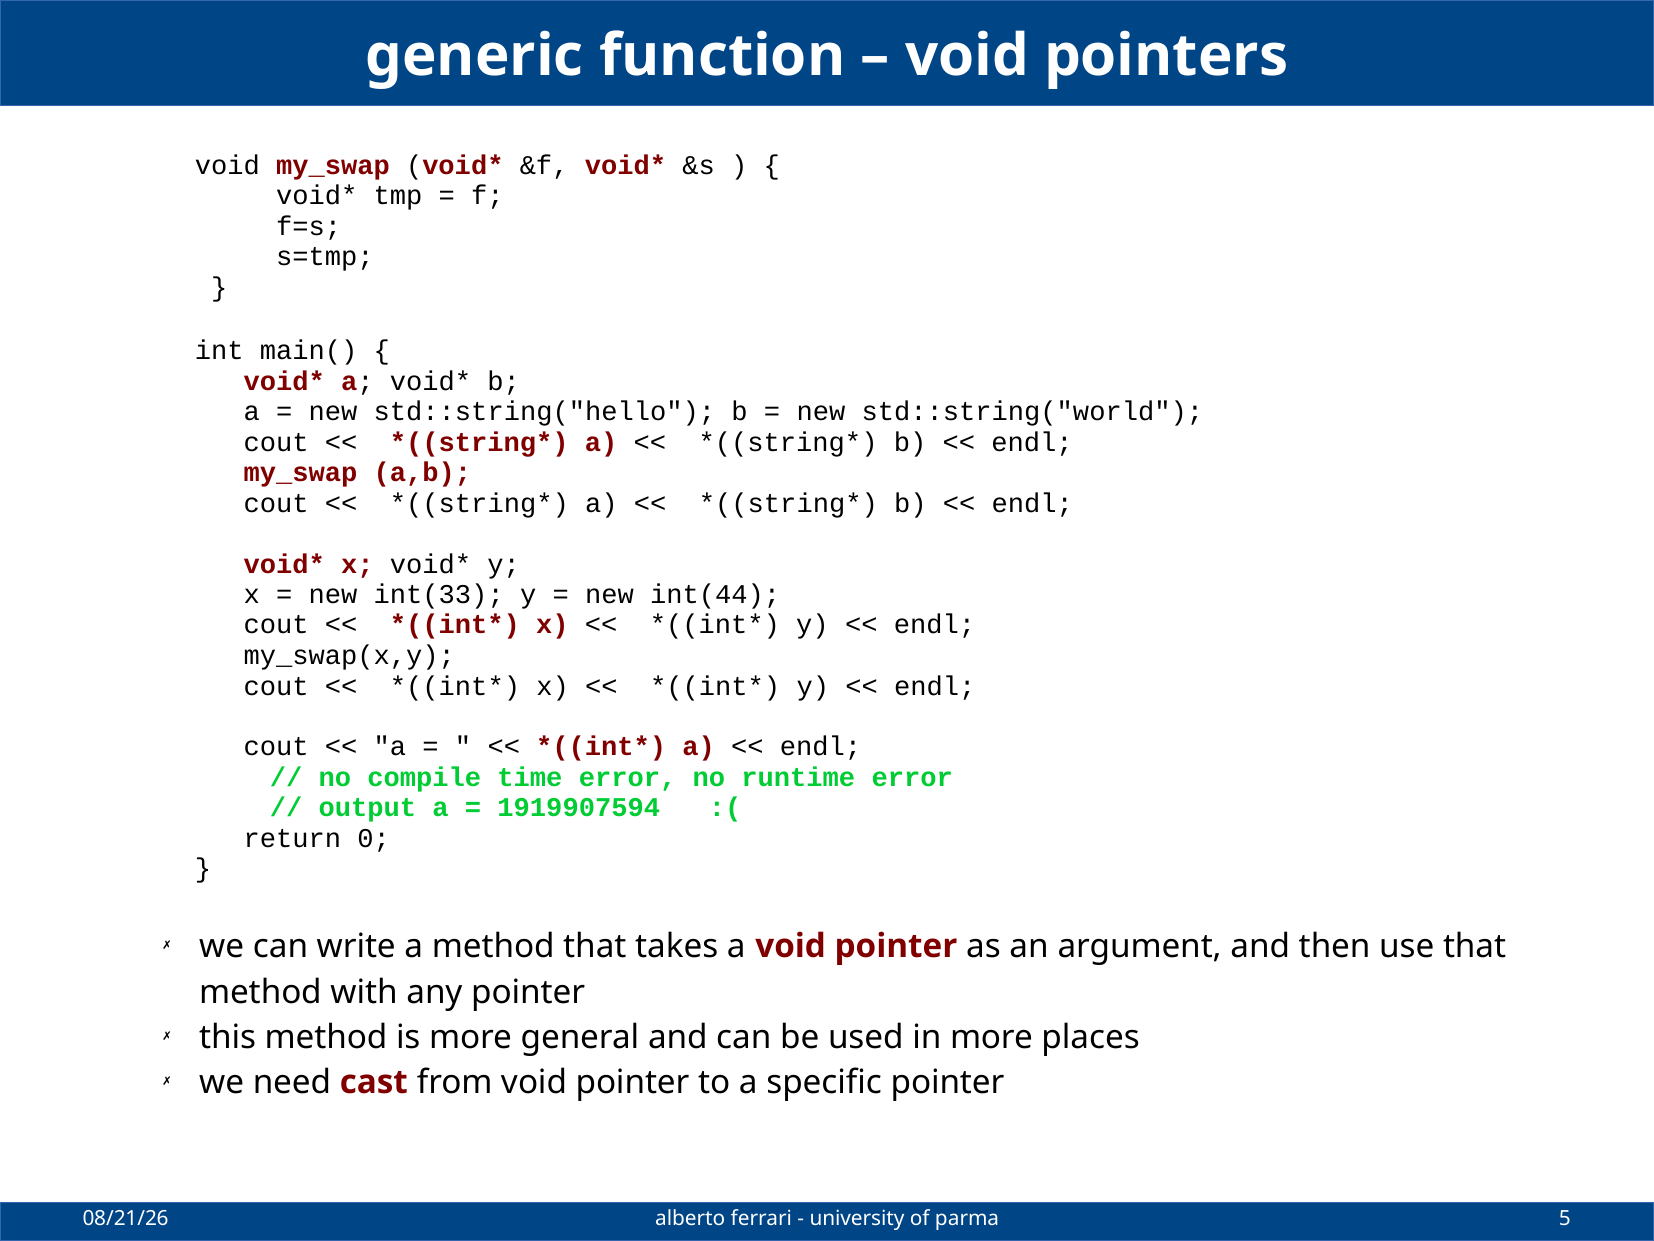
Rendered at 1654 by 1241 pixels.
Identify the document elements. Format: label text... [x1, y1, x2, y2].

text_box we can write a method that takes a void pointer as an argument, and then use that method with any pointer this method is more general and can be used in more places we need cast from void pointer to a specific pointer [148, 915, 1576, 1110]
text_box void my_swap (void* &f, void* &s ) { void* tmp = f; f=s; s=tmp; } int main() { void* a; void* b; a = new std::string("hello"); b = new std::string("world"); cout << *((string*) a) << *((string*) b) << endl; my_swap (a,b); cout << *((string*) a) << *((string*) b) << endl; void* x; void* y; x = new int(33); y = new int(44); cout << *((int*) x) << *((int*) y) << endl; my_swap(x,y); cout << *((int*) x) << *((int*) y) << endl; cout << "a = " << *((int*) a) << endl; // no compile time error, no runtime error // output a = 1919907594 :( return 0; } [180, 144, 1501, 901]
title generic function – void pointers [0, 0, 1654, 106]
